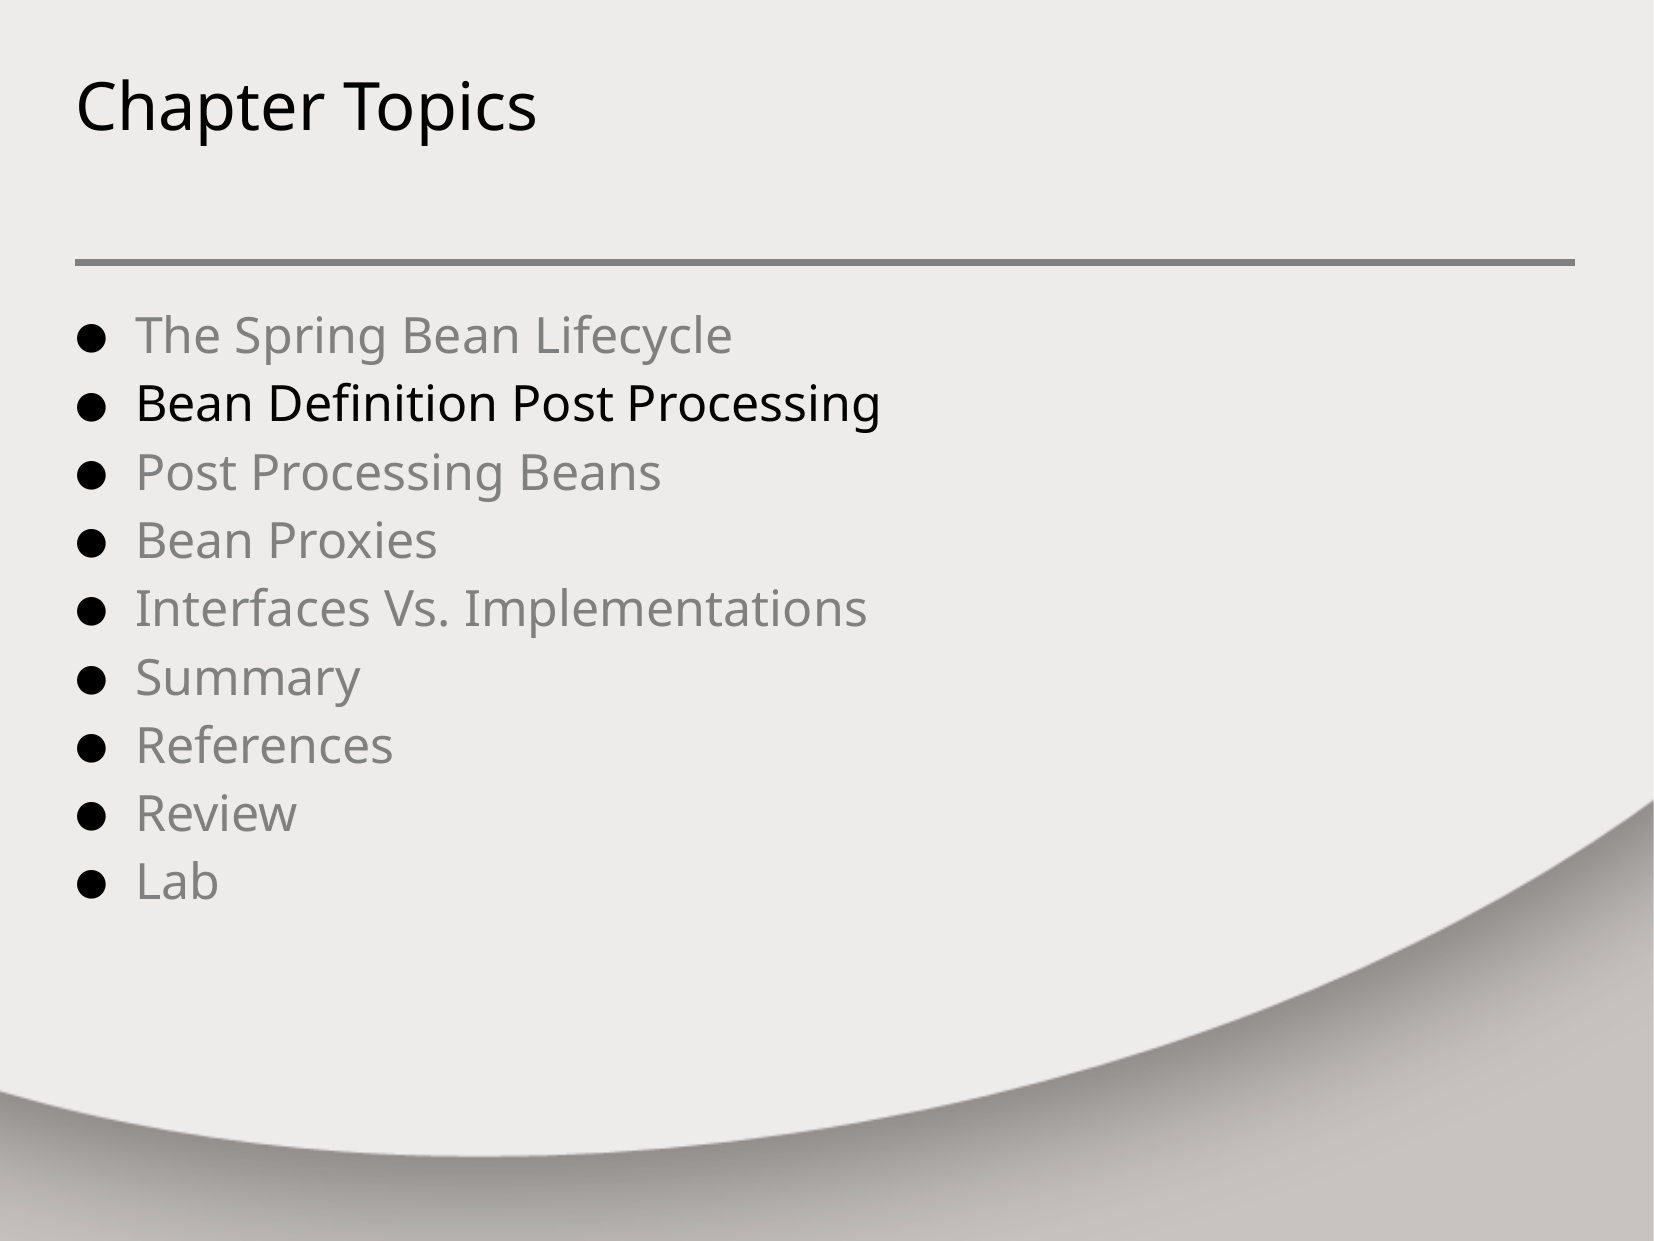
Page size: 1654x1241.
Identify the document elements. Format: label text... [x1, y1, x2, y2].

title Chapter Topics [75, 75, 1576, 226]
list The Spring Bean Lifecycle Bean Definition Post Processing Post Processing Beans Bean Proxies Interfaces Vs. Implementations Summary References Review Lab [75, 300, 1576, 1163]
picture [0, 0, 1654, 1241]
